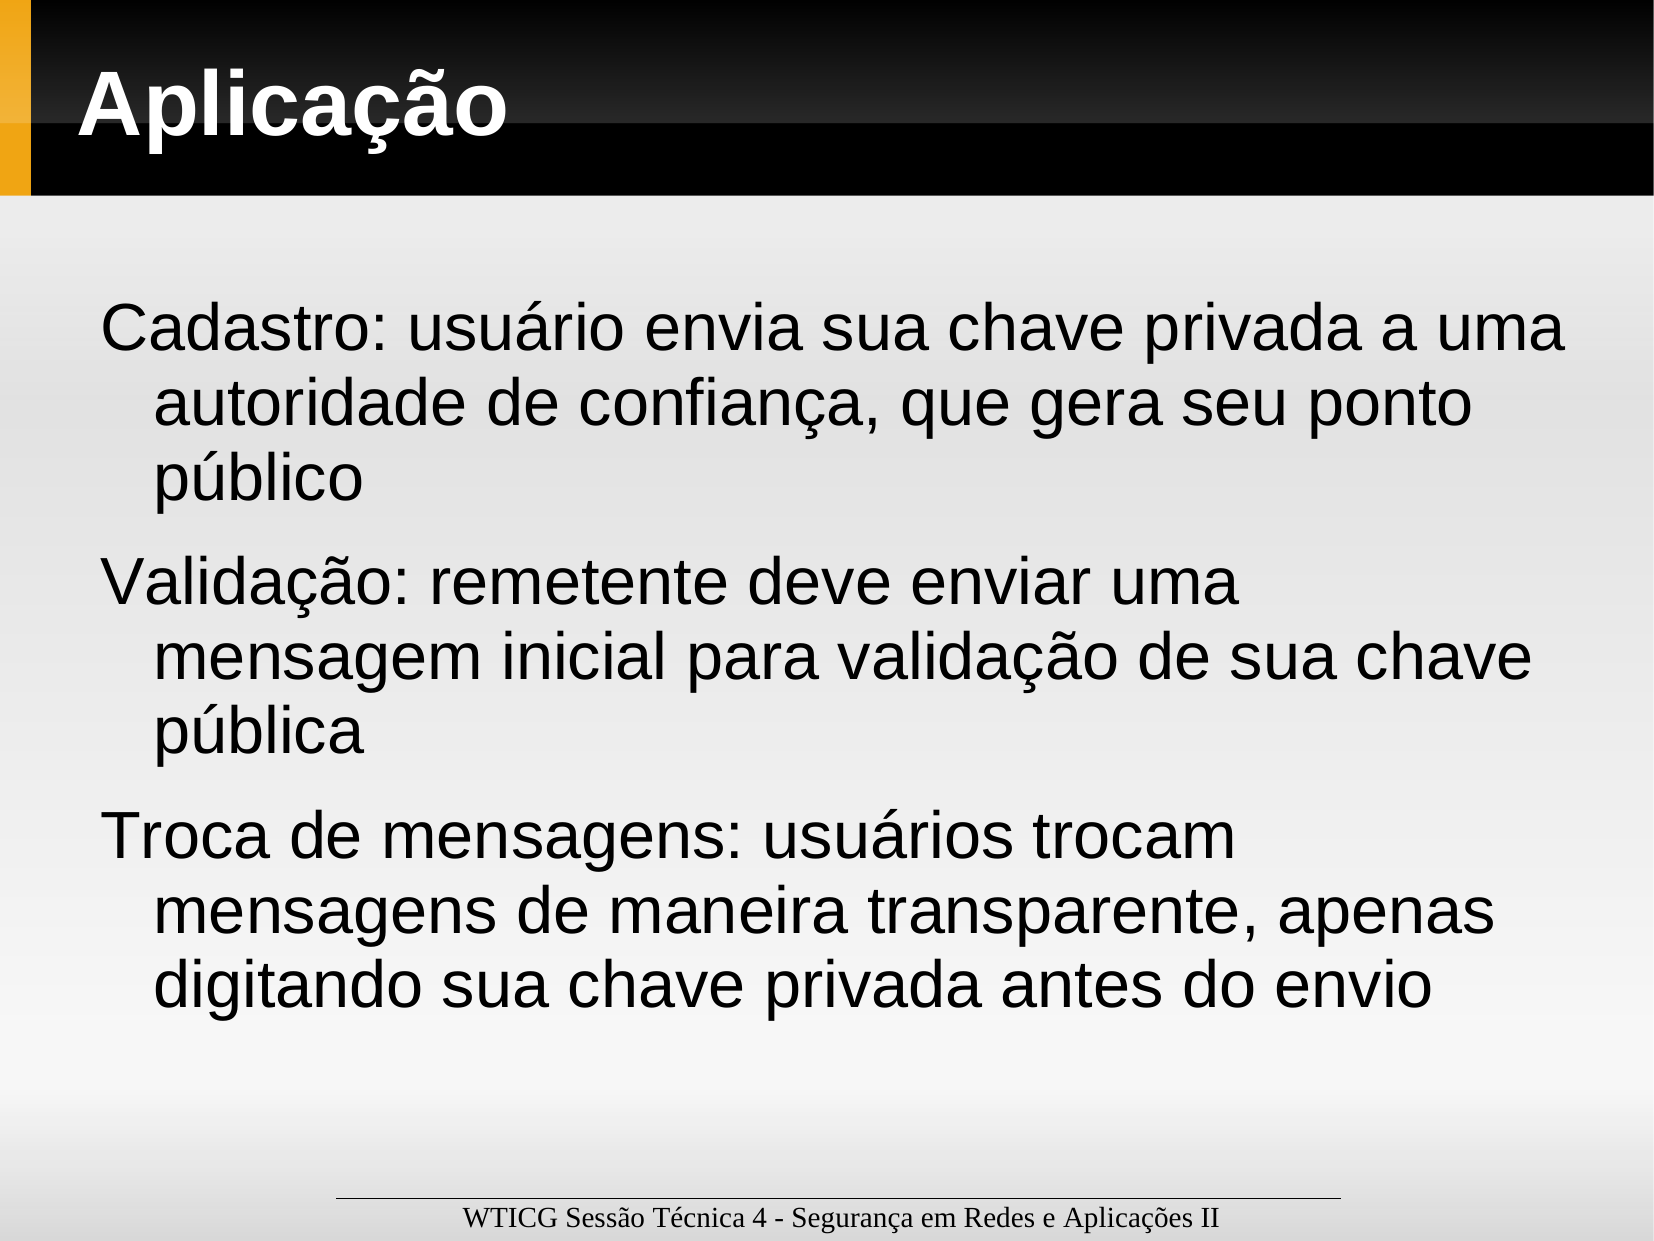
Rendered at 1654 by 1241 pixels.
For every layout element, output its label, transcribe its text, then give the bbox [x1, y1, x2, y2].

title Aplicação [76, 0, 1565, 208]
picture [0, 0, 1654, 1241]
list Cadastro: usuário envia sua chave privada a uma autoridade de confiança, que gera seu ponto público Validação: remetente deve enviar uma mensagem inicial para validação de sua chave pública Troca de mensagens: usuários trocam mensagens de maneira transparente, apenas digitando sua chave privada antes do envio [82, 290, 1571, 1109]
